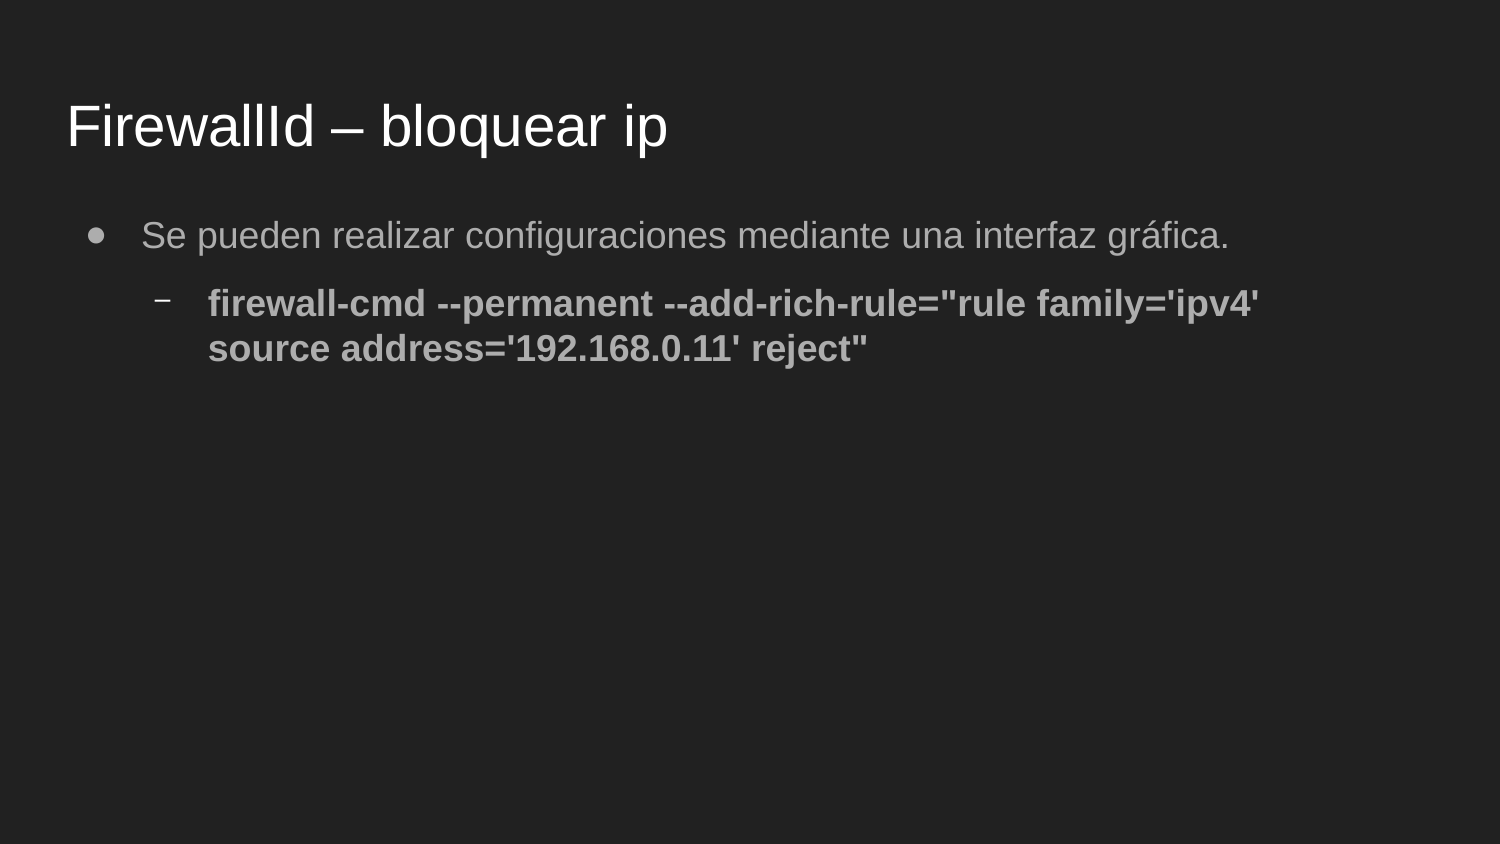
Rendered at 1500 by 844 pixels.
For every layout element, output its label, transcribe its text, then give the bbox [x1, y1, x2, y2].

title FirewallId – bloquear ip [51, 72, 1449, 167]
list Se pueden realizar configuraciones mediante una interfaz gráfica. firewall-cmd --permanent --add-rich-rule="rule family='ipv4' source address='192.168.0.11' reject" [51, 189, 1396, 750]
